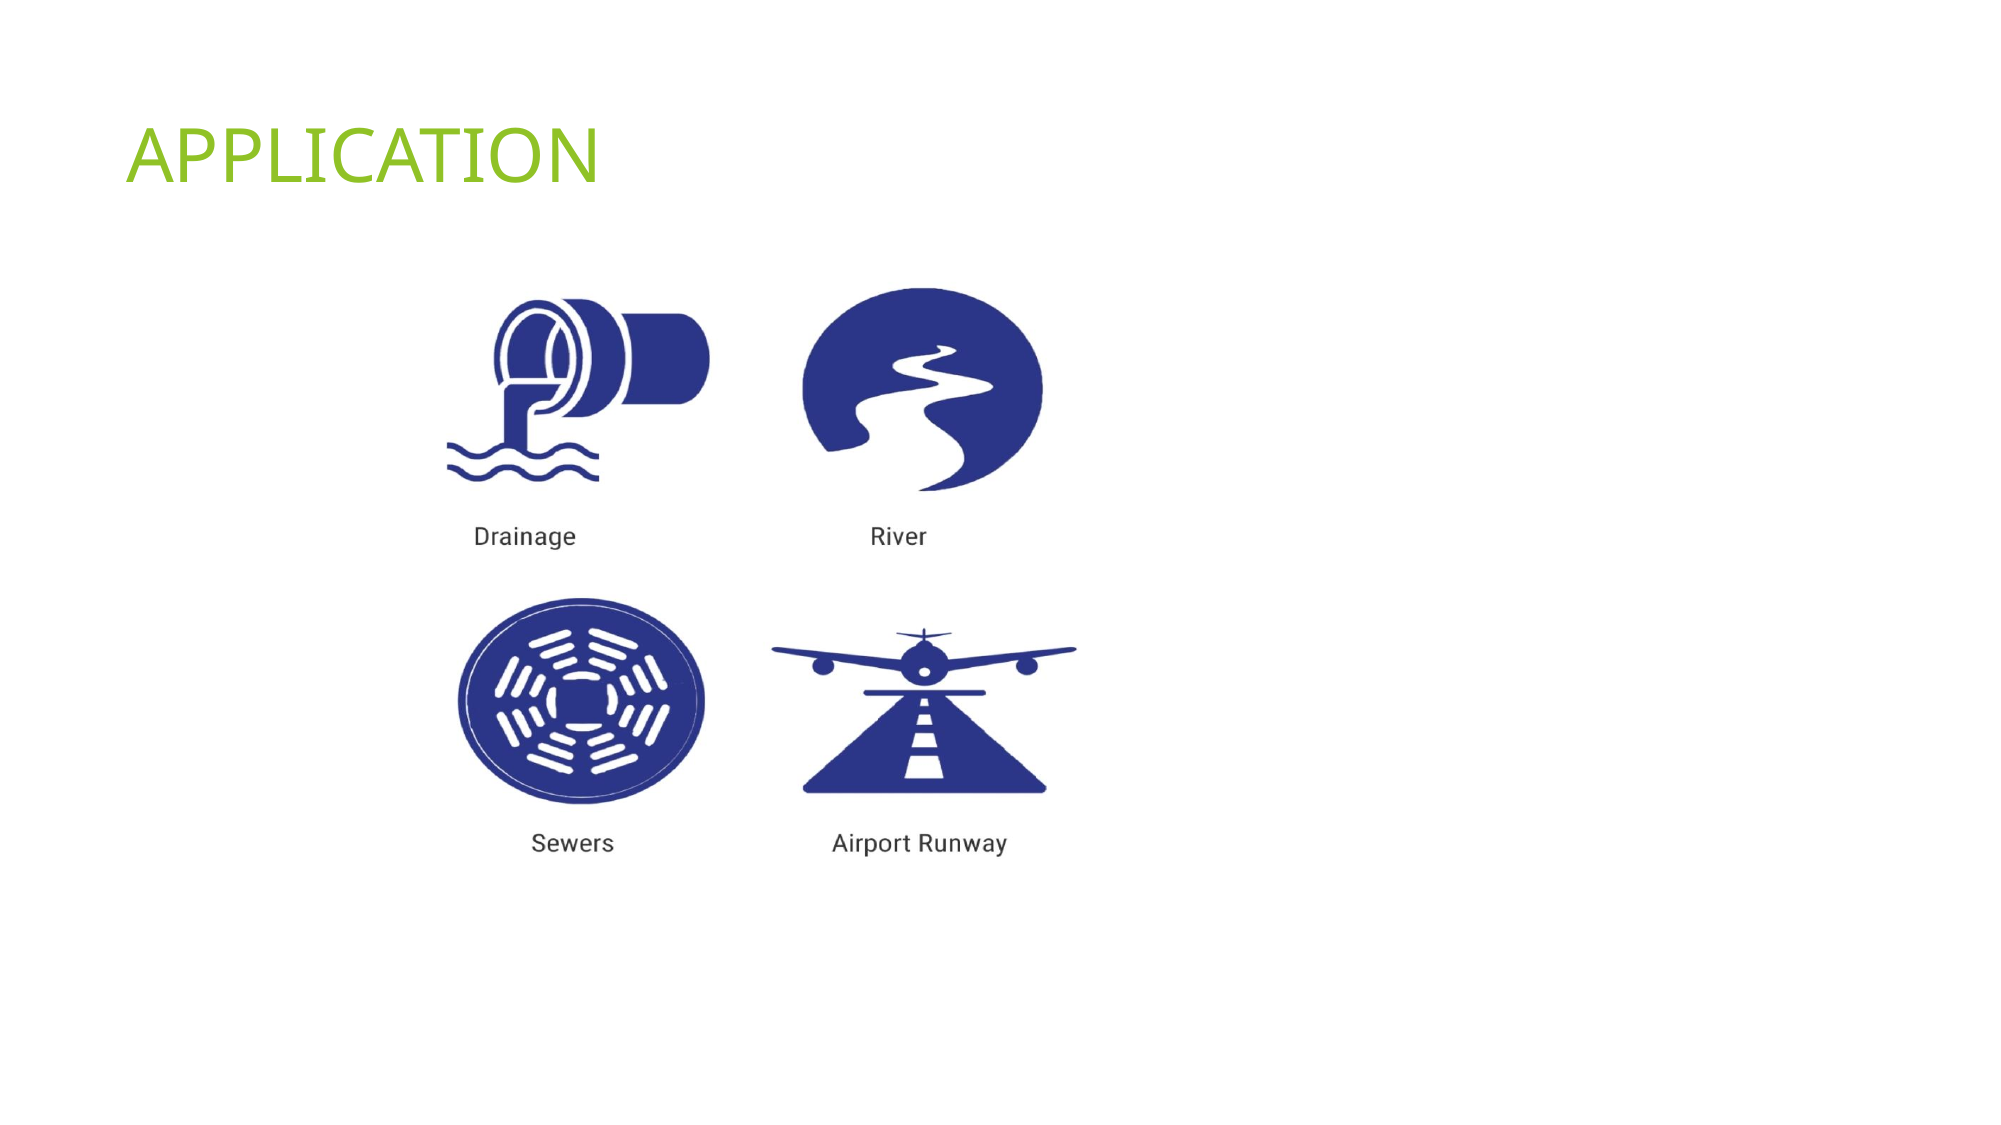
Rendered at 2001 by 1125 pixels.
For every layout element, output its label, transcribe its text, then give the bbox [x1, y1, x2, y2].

picture [400, 244, 1079, 881]
title APPLICATION [111, 99, 1522, 317]
